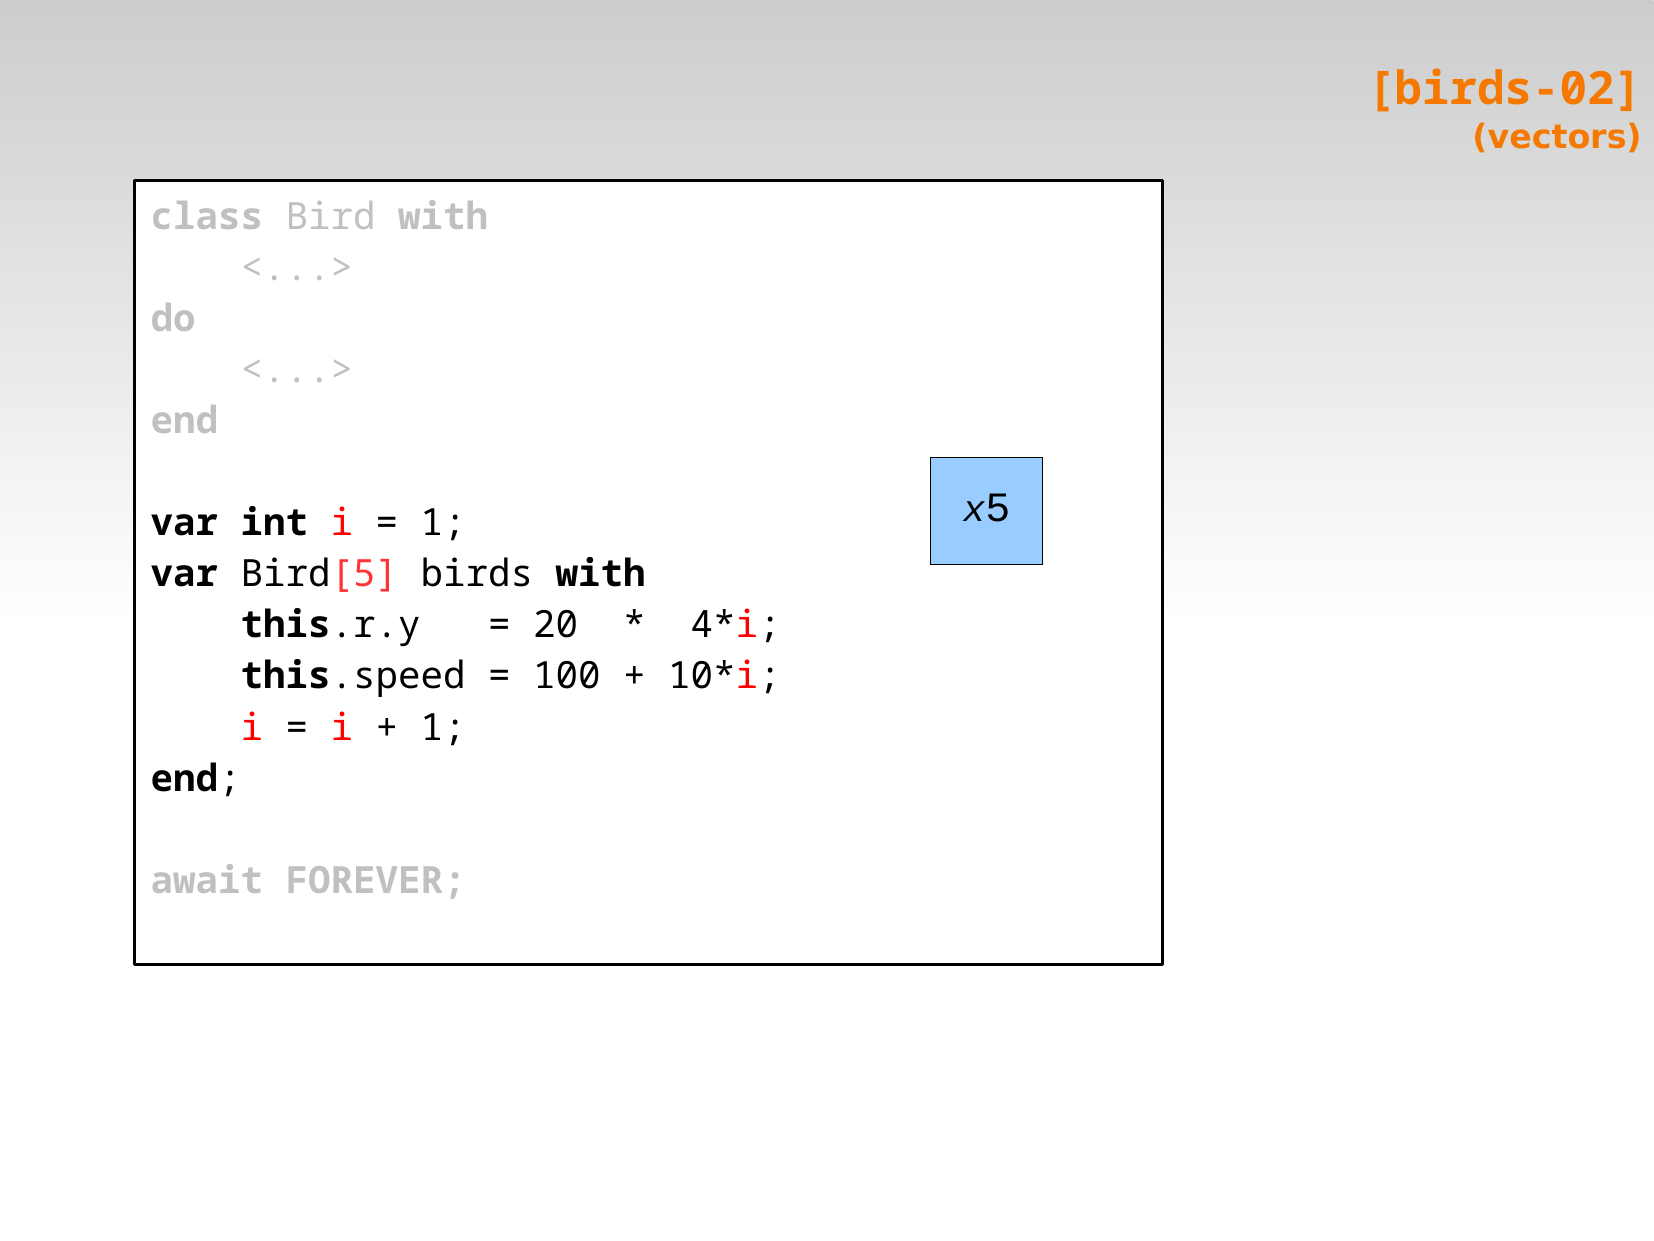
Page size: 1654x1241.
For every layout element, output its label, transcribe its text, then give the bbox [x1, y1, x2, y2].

text_box x5 [930, 457, 1043, 565]
title [birds-02] (vectors) [153, 2, 1642, 210]
text_box class Bird with <...> do <...> end var int i = 1; var Bird[5] birds with this.r.y = 20 * 4*i; this.speed = 100 + 10*i; i = i + 1; end; await FOREVER; [134, 180, 1163, 866]
